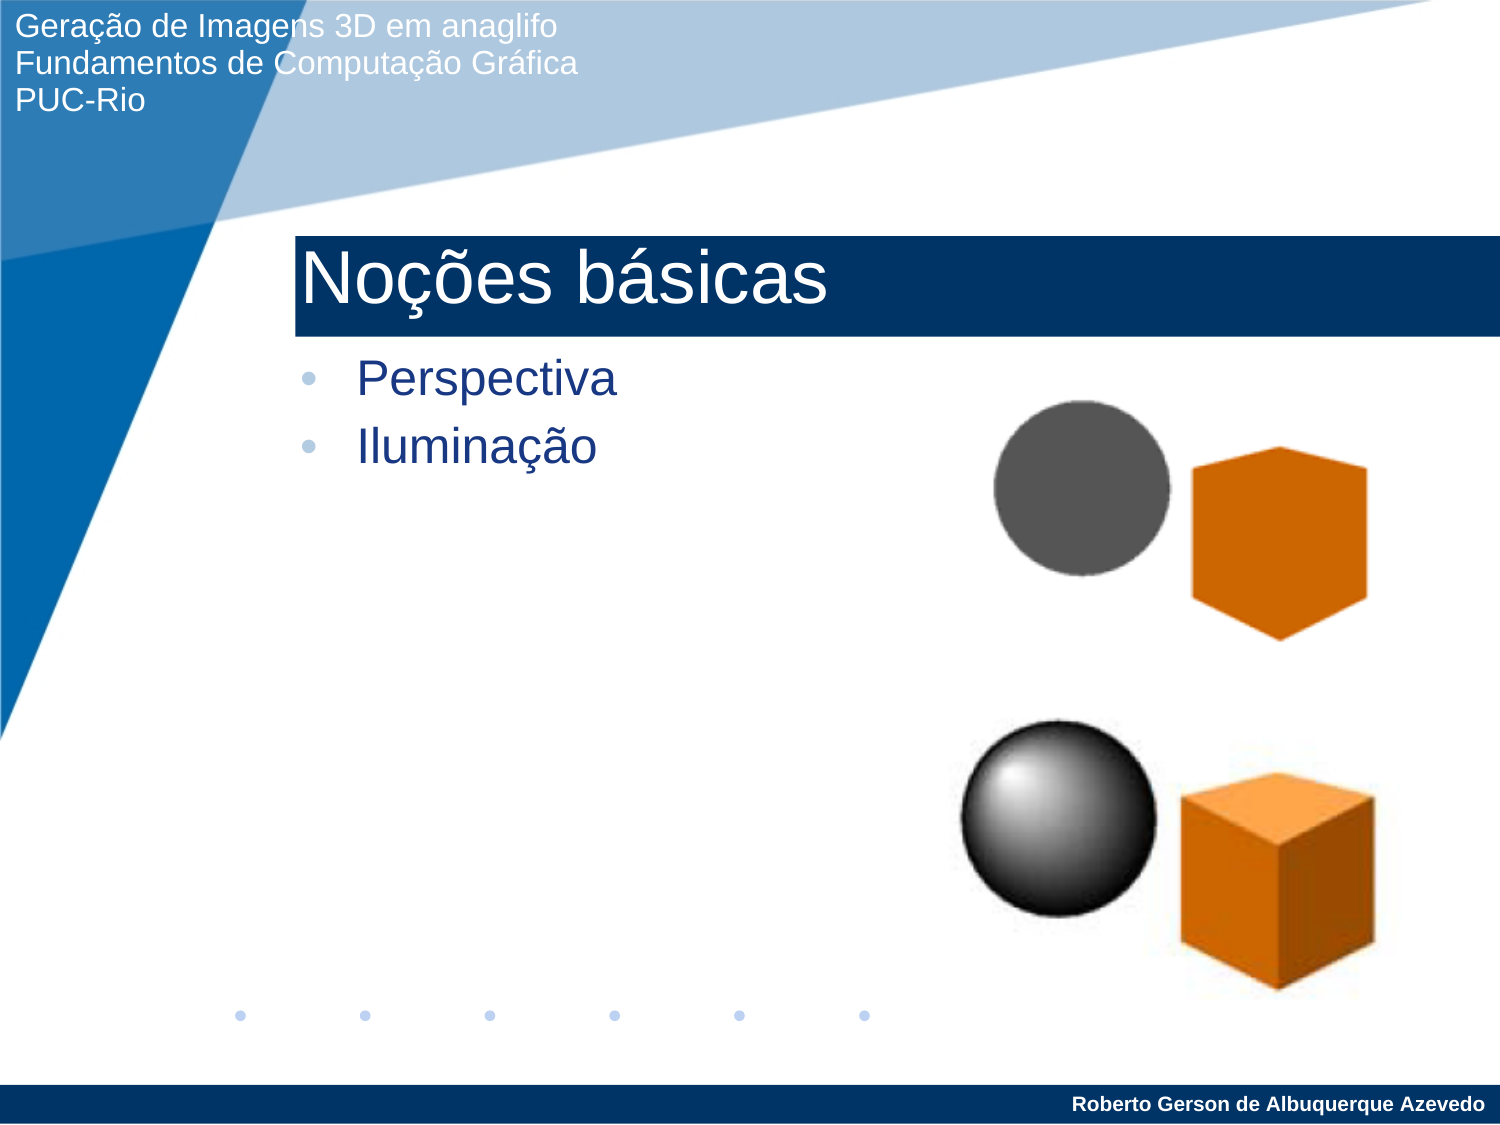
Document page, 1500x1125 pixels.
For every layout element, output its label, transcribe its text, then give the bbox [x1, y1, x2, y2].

picture [915, 696, 1402, 1048]
picture [0, 0, 1500, 842]
list Perspectiva Iluminação [299, 350, 1475, 1093]
title Noções básicas [300, 235, 1500, 320]
picture [962, 354, 1400, 674]
